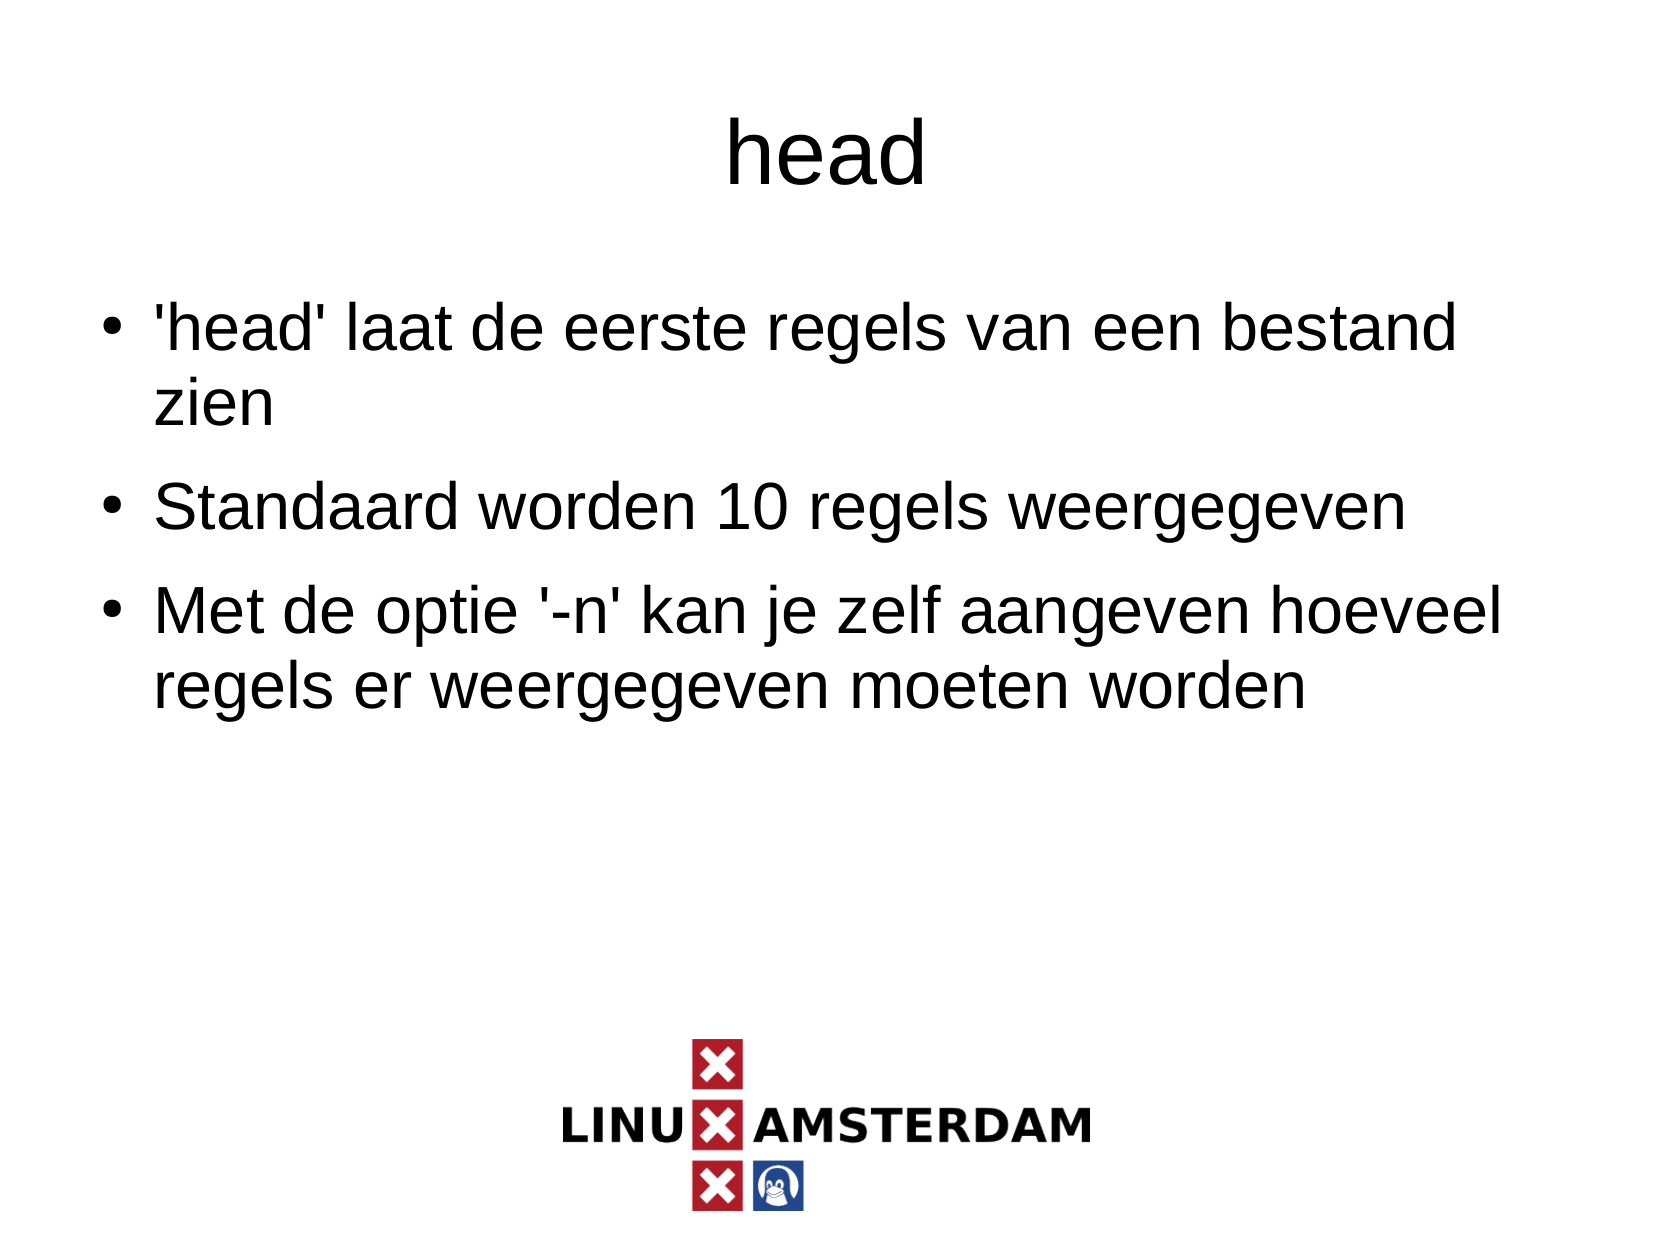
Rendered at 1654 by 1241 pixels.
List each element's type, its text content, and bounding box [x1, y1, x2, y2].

title head [82, 49, 1571, 257]
picture [563, 1039, 1090, 1211]
list 'head' laat de eerste regels van een bestand zien Standaard worden 10 regels weergegeven Met de optie '-n' kan je zelf aangeven hoeveel regels er weergegeven moeten worden [82, 290, 1571, 1010]
